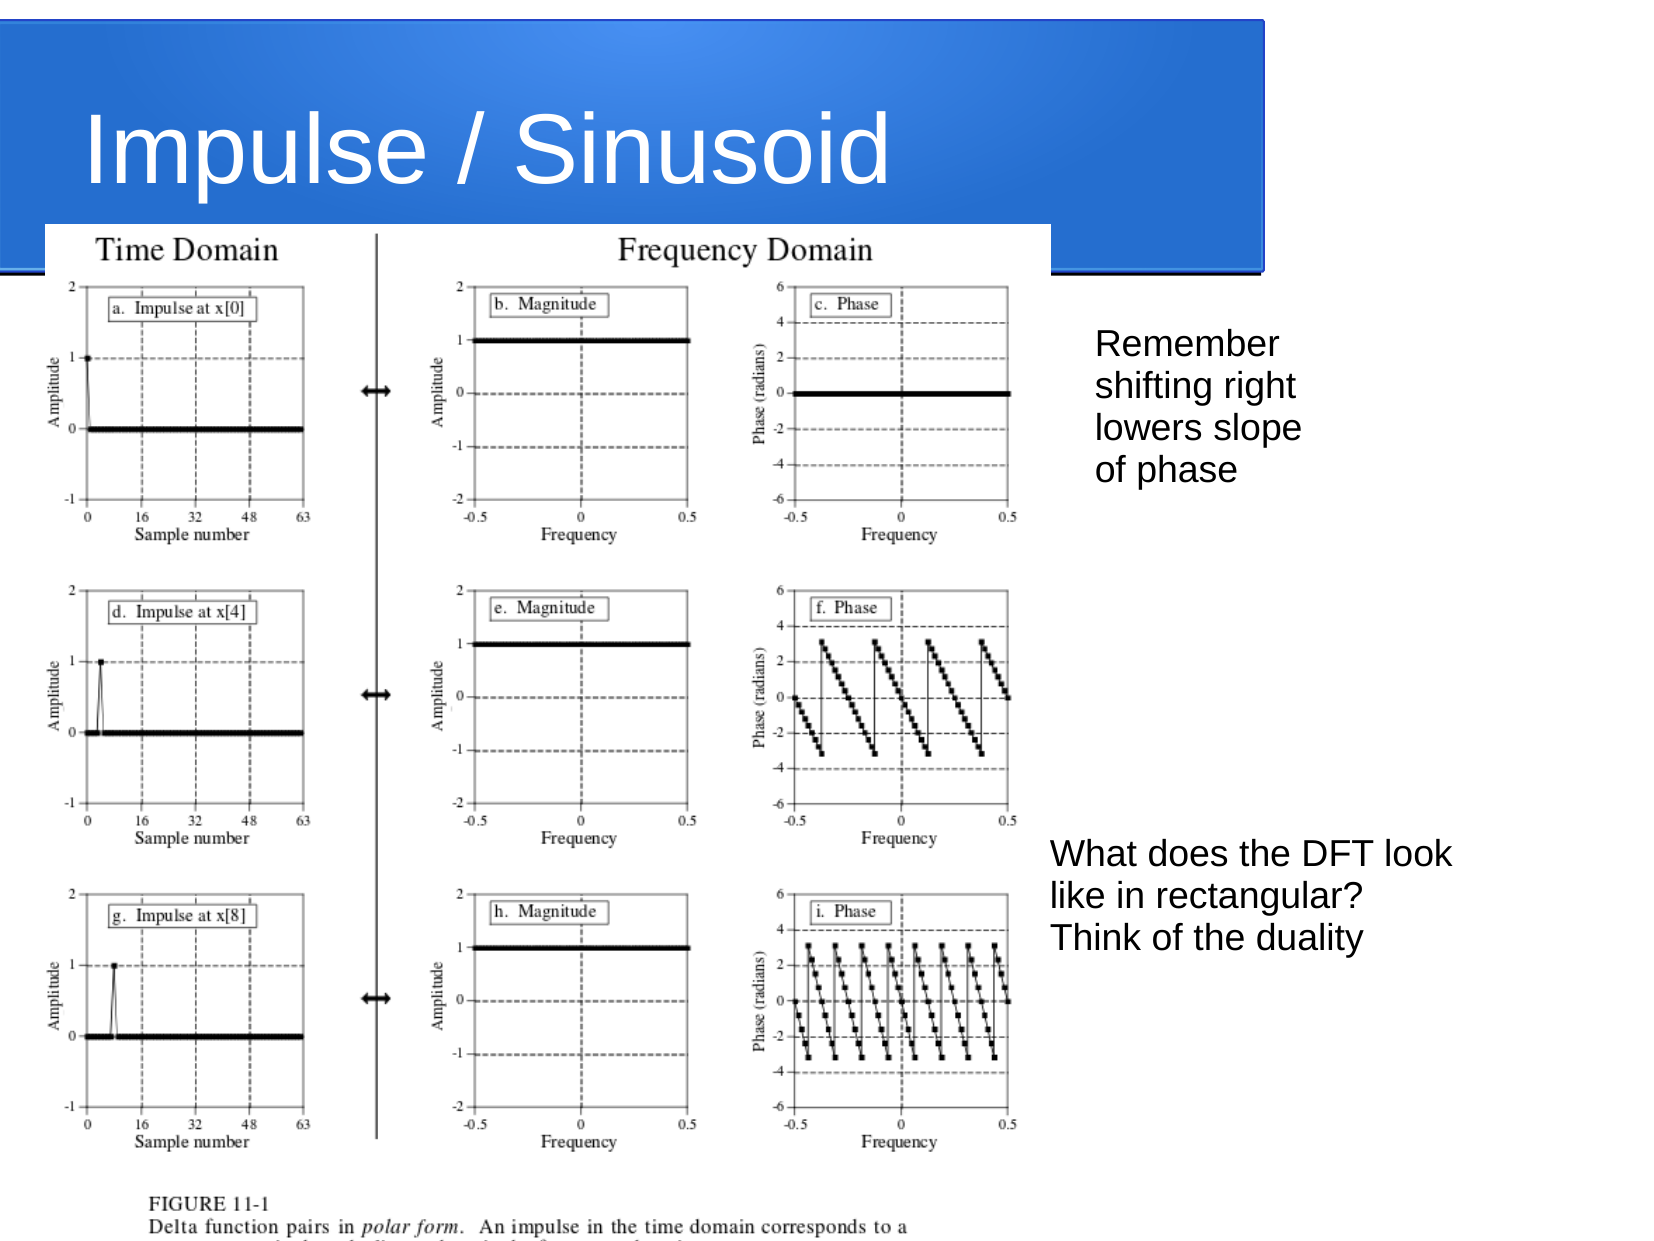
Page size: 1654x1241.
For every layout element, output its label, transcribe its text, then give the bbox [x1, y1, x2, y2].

title Impulse / Sinusoid [82, 47, 1235, 252]
text_box Remember shifting right lowers slope of phase [1080, 315, 1336, 631]
text_box What does the DFT look like in rectangular? Think of the duality [1035, 825, 1471, 1096]
picture [45, 224, 1051, 1241]
